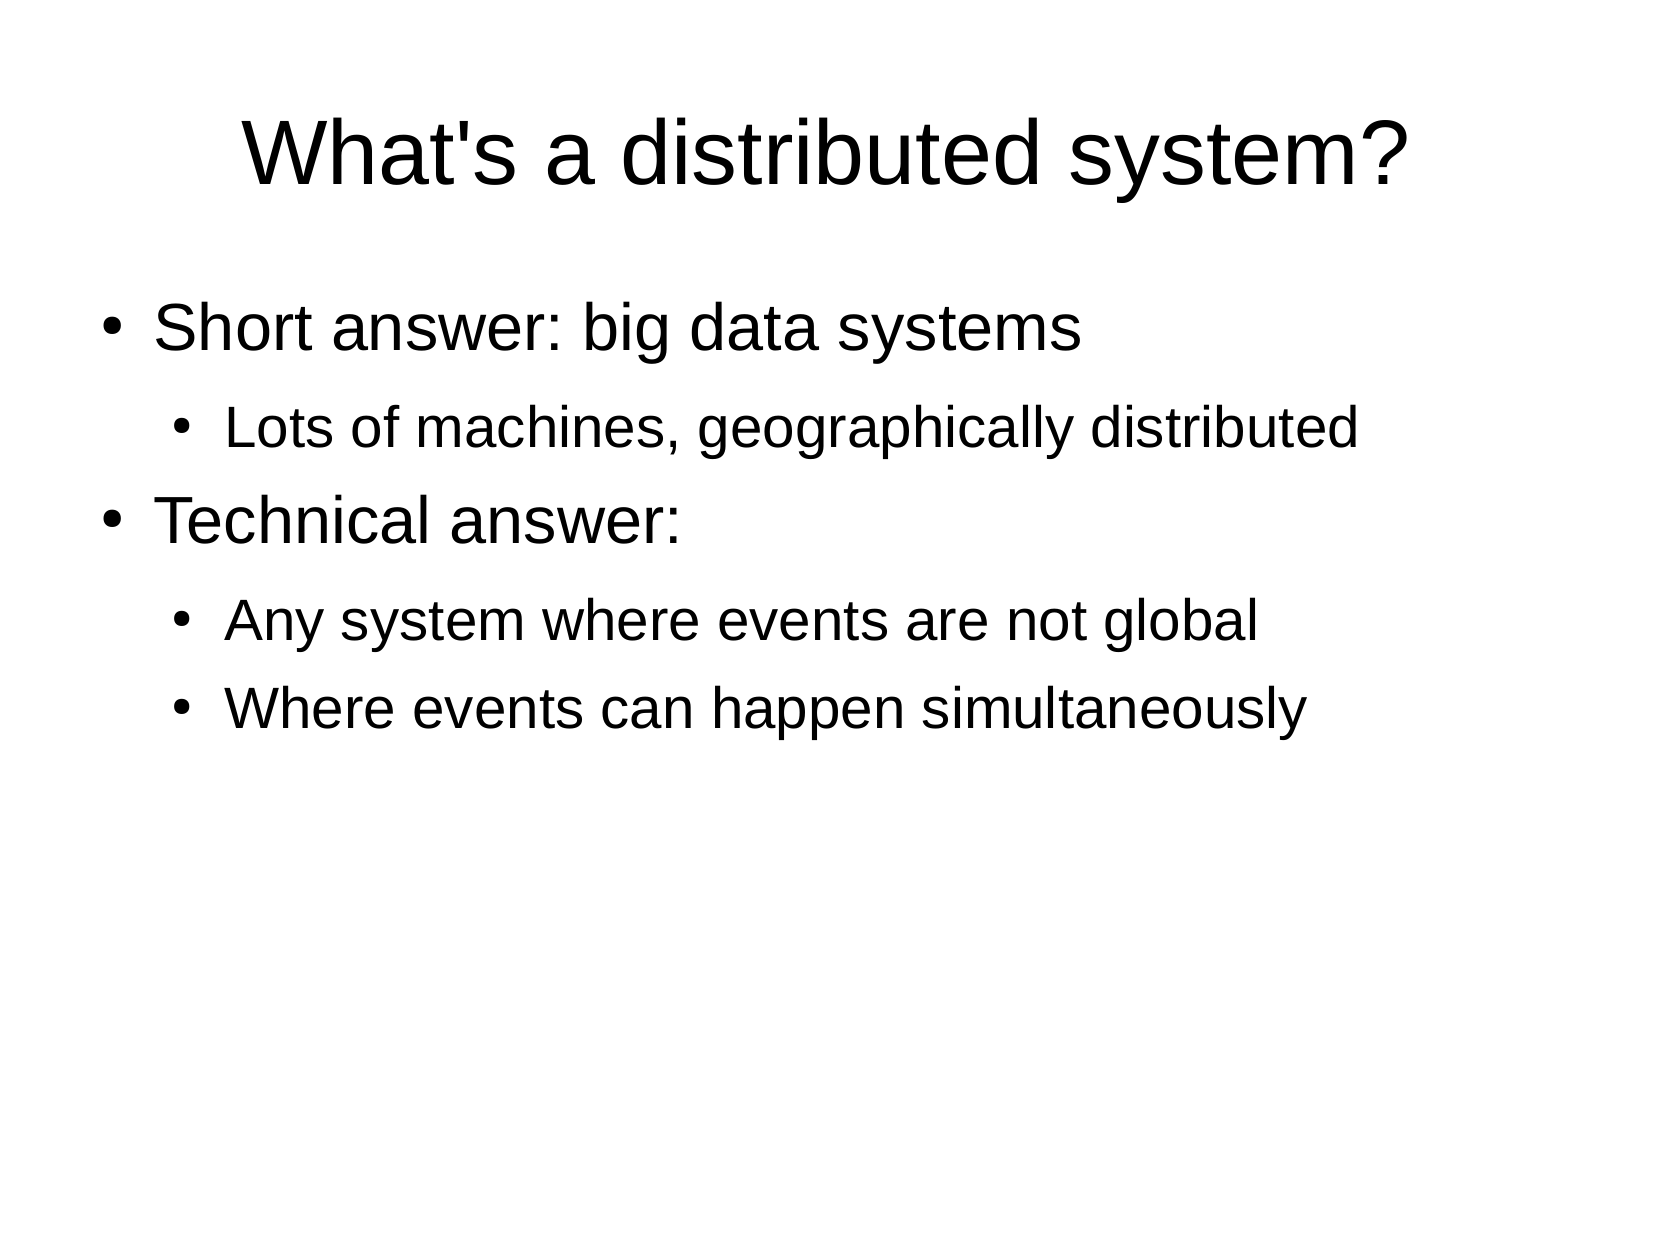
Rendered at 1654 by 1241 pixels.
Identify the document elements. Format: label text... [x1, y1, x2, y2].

list Short answer: big data systems Lots of machines, geographically distributed Technical answer: Any system where events are not global Where events can happen simultaneously [82, 290, 1571, 1109]
title What's a distributed system? [82, 49, 1571, 257]
